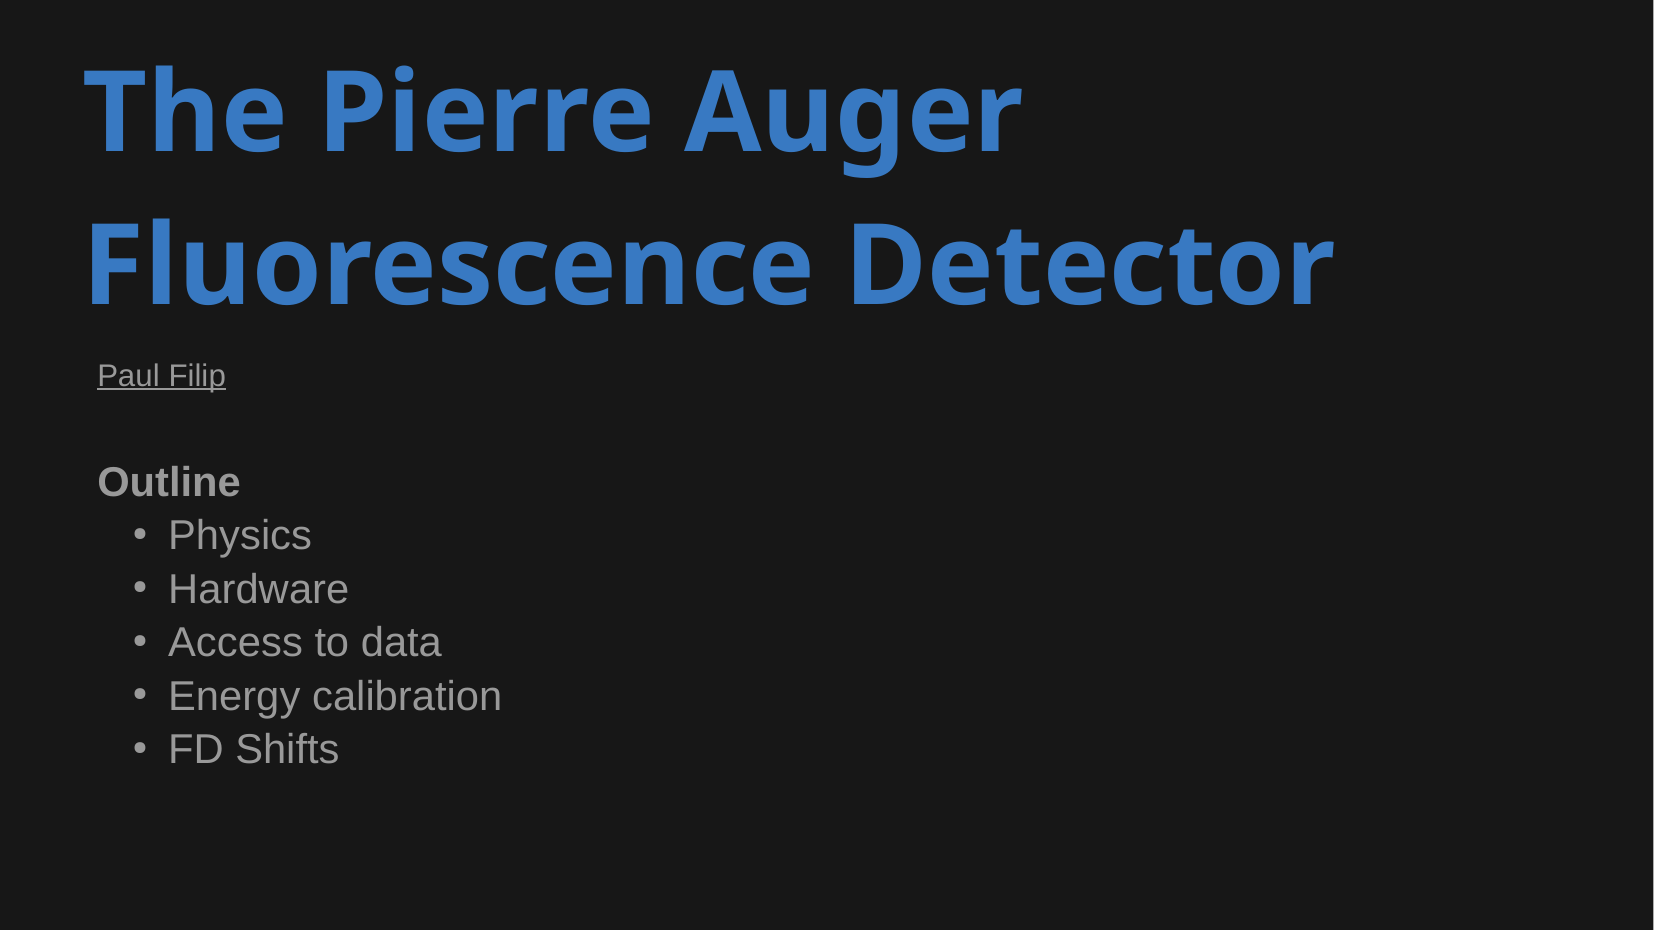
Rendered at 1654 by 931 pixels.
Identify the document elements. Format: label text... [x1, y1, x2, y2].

title The Pierre Auger Fluorescence Detector [82, 44, 1571, 338]
